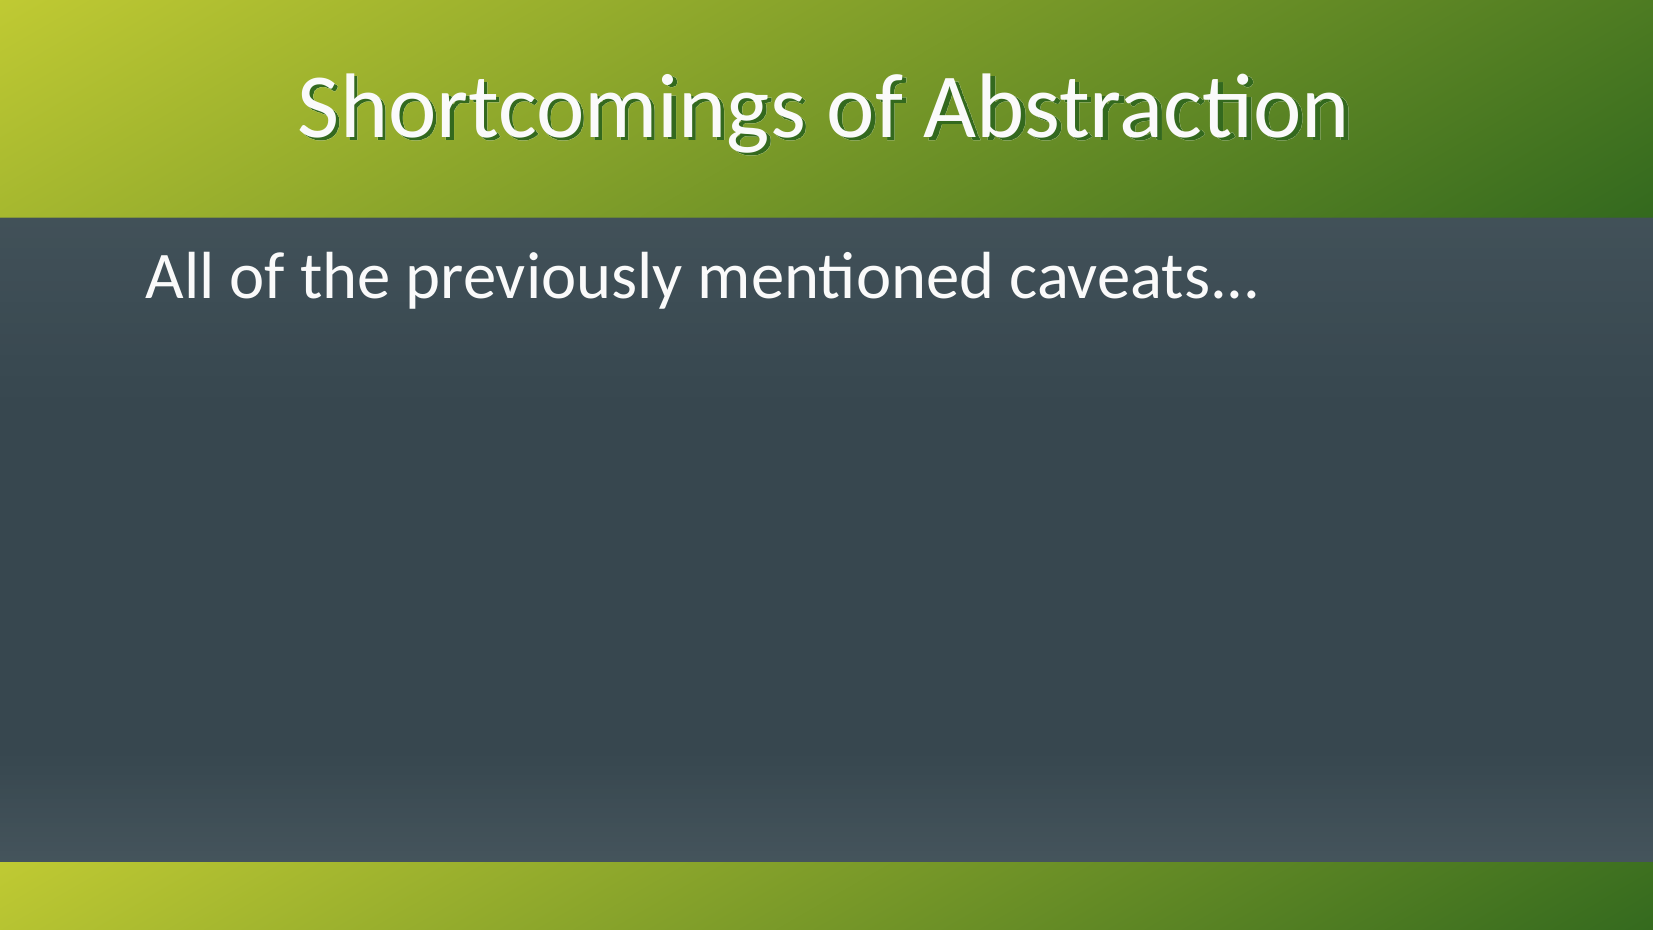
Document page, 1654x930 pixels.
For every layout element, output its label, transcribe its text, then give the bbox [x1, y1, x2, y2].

list All of the previously mentioned caveats... [74, 248, 1575, 825]
title Shortcomings of Abstraction [74, 37, 1575, 193]
